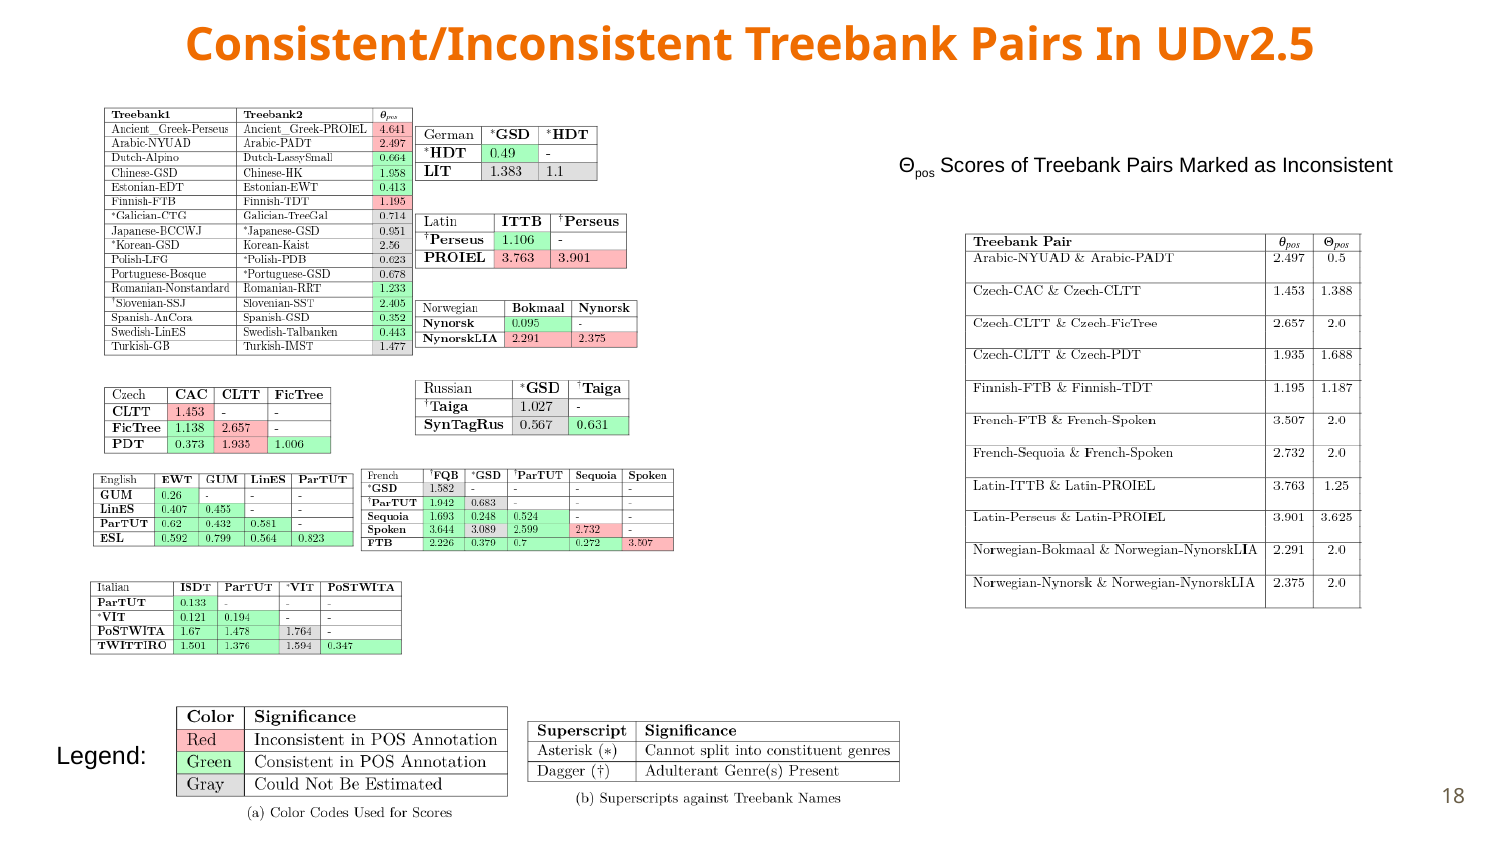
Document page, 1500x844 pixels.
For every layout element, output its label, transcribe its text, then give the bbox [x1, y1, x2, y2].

title Consistent/Inconsistent Treebank Pairs In UDv2.5 [51, 0, 1449, 94]
text_box Legend: [41, 724, 170, 781]
slide_number <number> [1389, 764, 1480, 830]
picture [170, 692, 905, 830]
picture [961, 230, 1362, 614]
text_box Θpos Scores of Treebank Pairs Marked as Inconsistent [883, 136, 1440, 169]
picture [83, 98, 683, 664]
